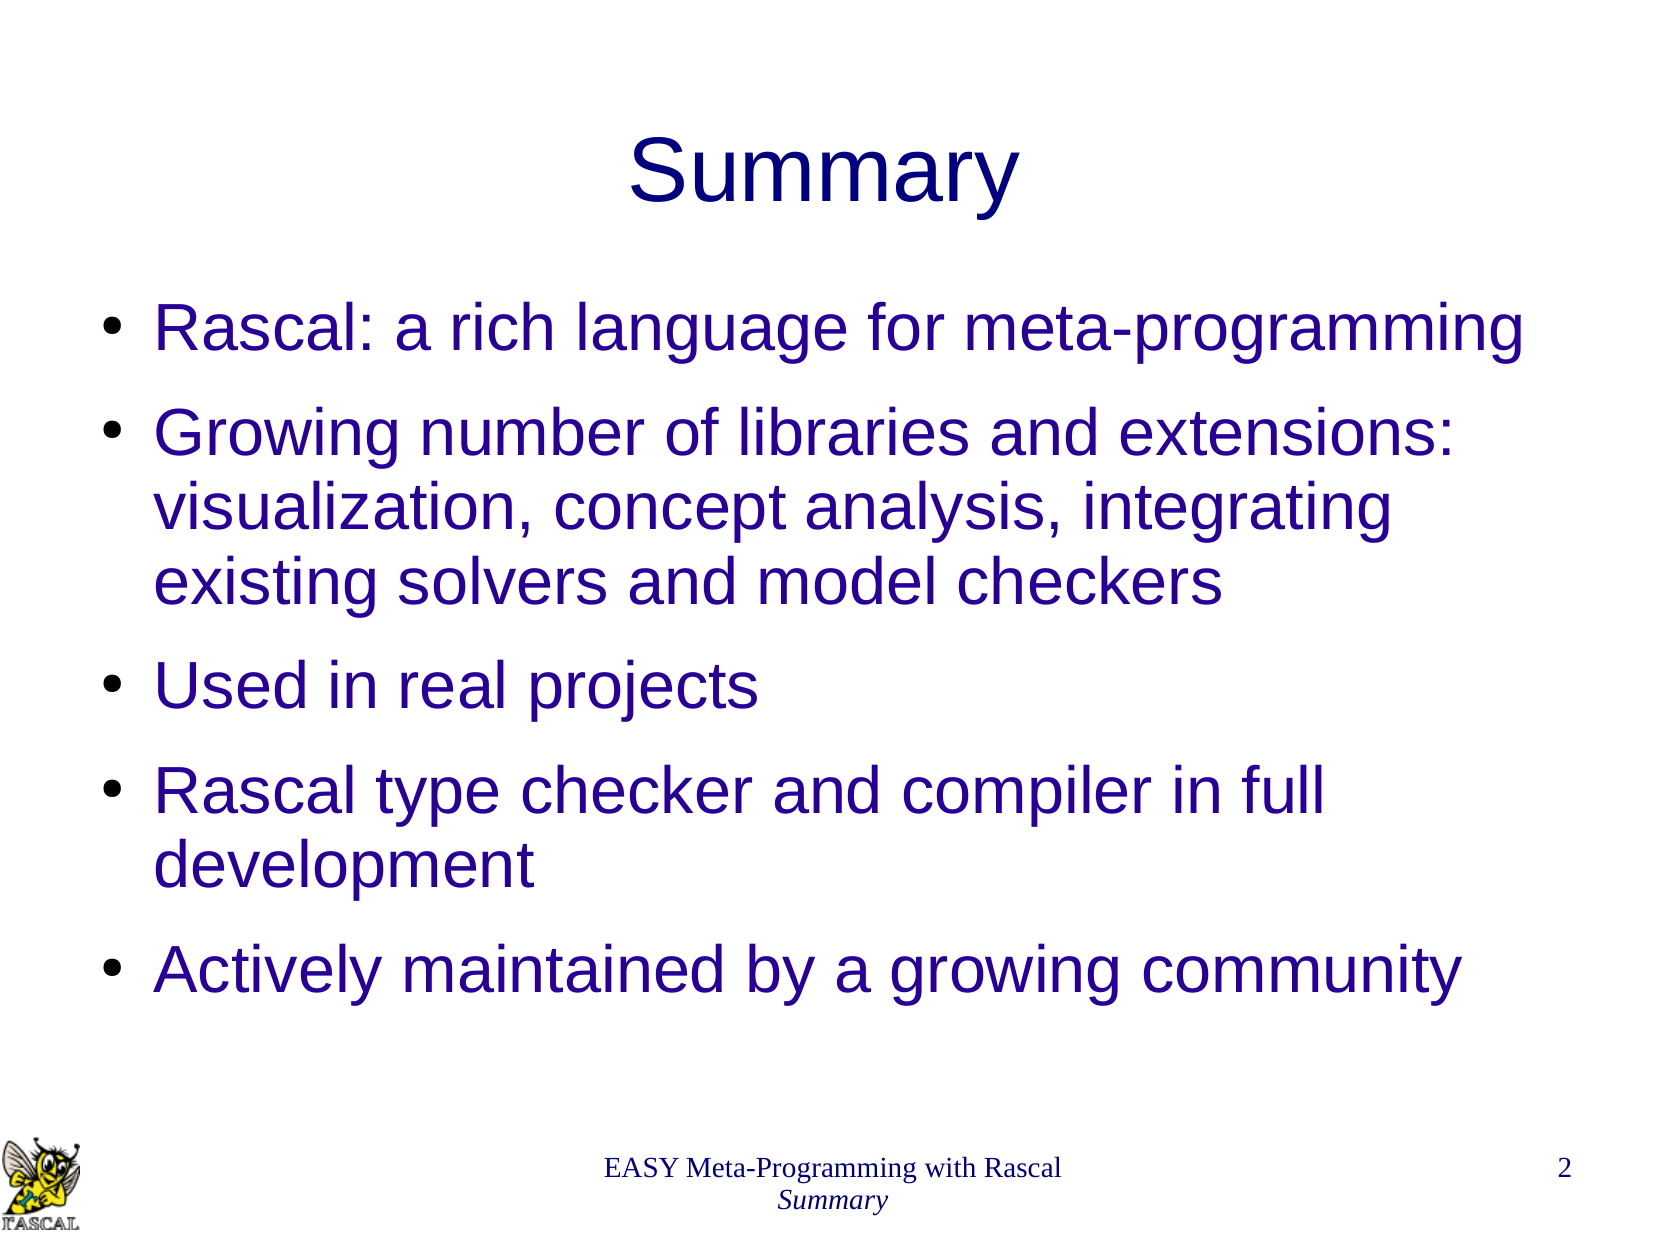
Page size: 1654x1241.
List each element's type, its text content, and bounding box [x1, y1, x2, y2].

picture [1, 1137, 80, 1230]
list Rascal: a rich language for meta-programming Growing number of libraries and extensions: visualization, concept analysis, integrating existing solvers and model checkers Used in real projects Rascal type checker and compiler in full development Actively maintained by a growing community [82, 290, 1571, 1132]
title Summary [80, 65, 1569, 273]
